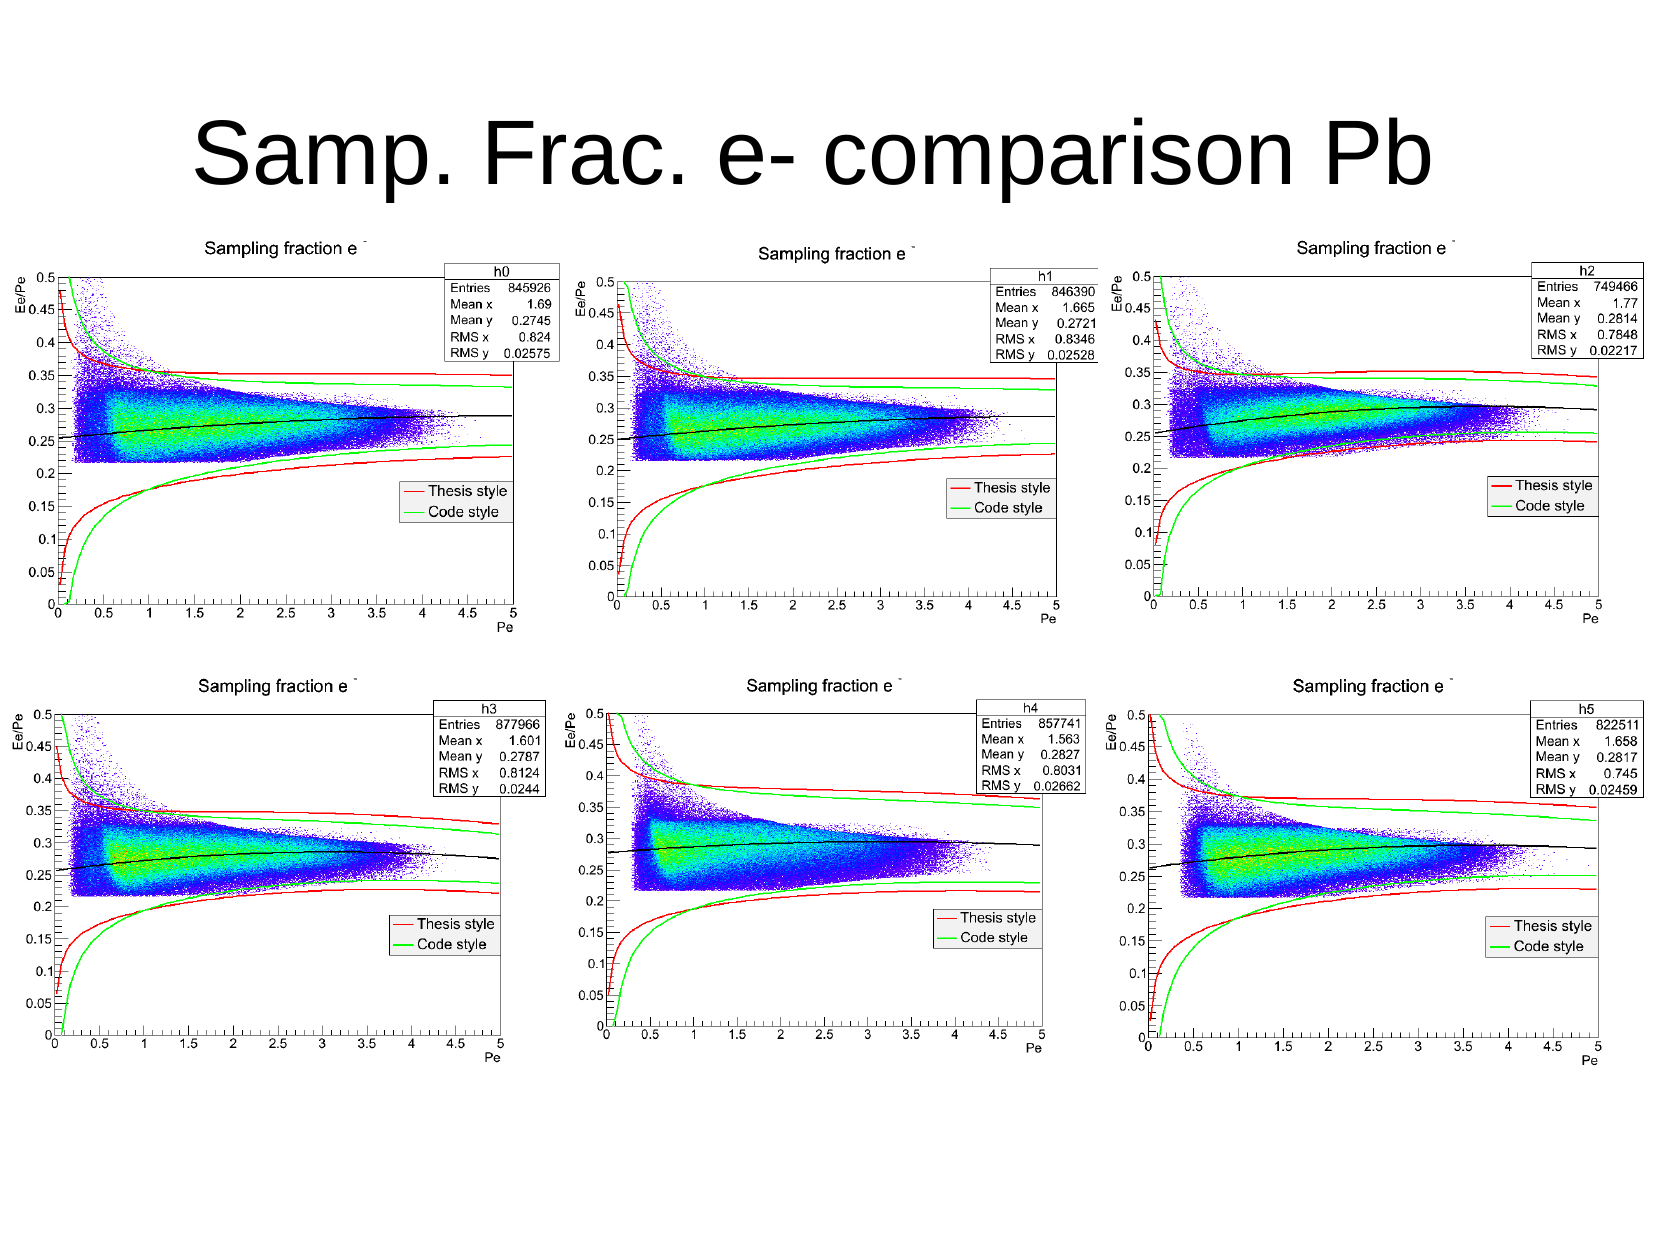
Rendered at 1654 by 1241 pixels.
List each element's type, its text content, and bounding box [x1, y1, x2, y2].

picture [1, 236, 1654, 646]
title Samp. Frac. e- comparison Pb [82, 49, 1571, 242]
picture [0, 674, 1654, 1079]
